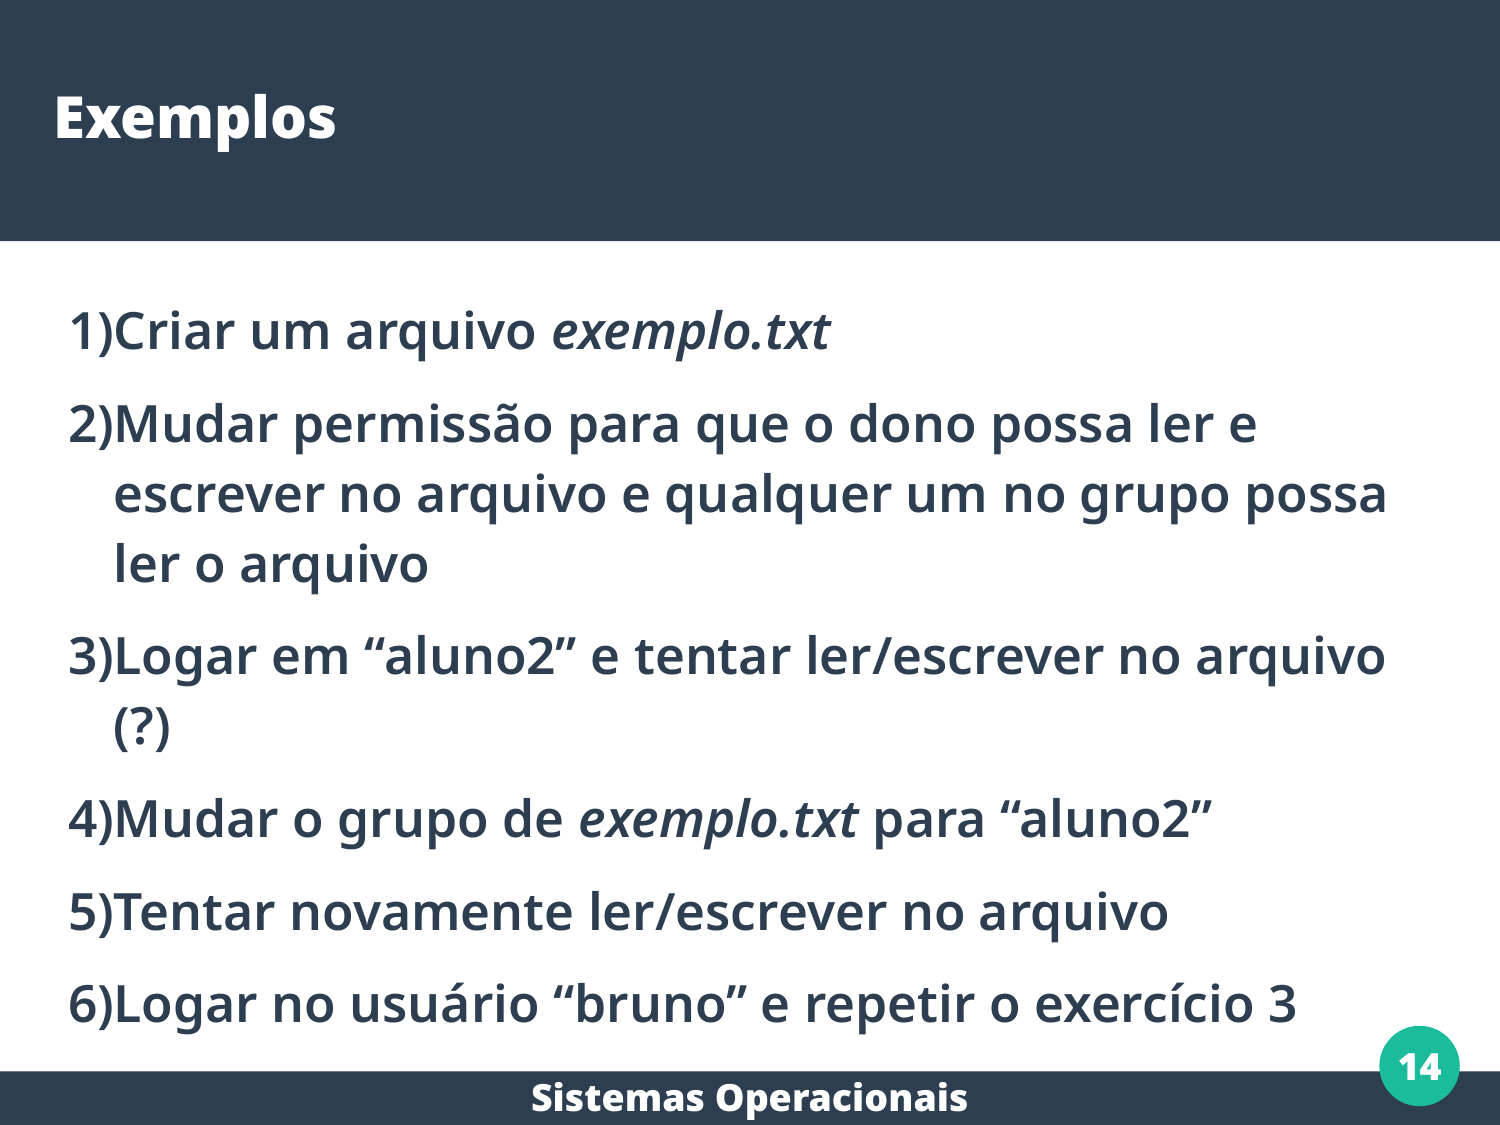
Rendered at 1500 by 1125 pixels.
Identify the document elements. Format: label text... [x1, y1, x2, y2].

title Exemplos [53, 44, 1447, 188]
list Criar um arquivo exemplo.txt Mudar permissão para que o dono possa ler e escrever no arquivo e qualquer um no grupo possa ler o arquivo Logar em “aluno2” e tentar ler/escrever no arquivo (?) Mudar o grupo de exemplo.txt para “aluno2” Tentar novamente ler/escrever no arquivo Logar no usuário “bruno” e repetir o exercício 3 [53, 294, 1447, 1045]
